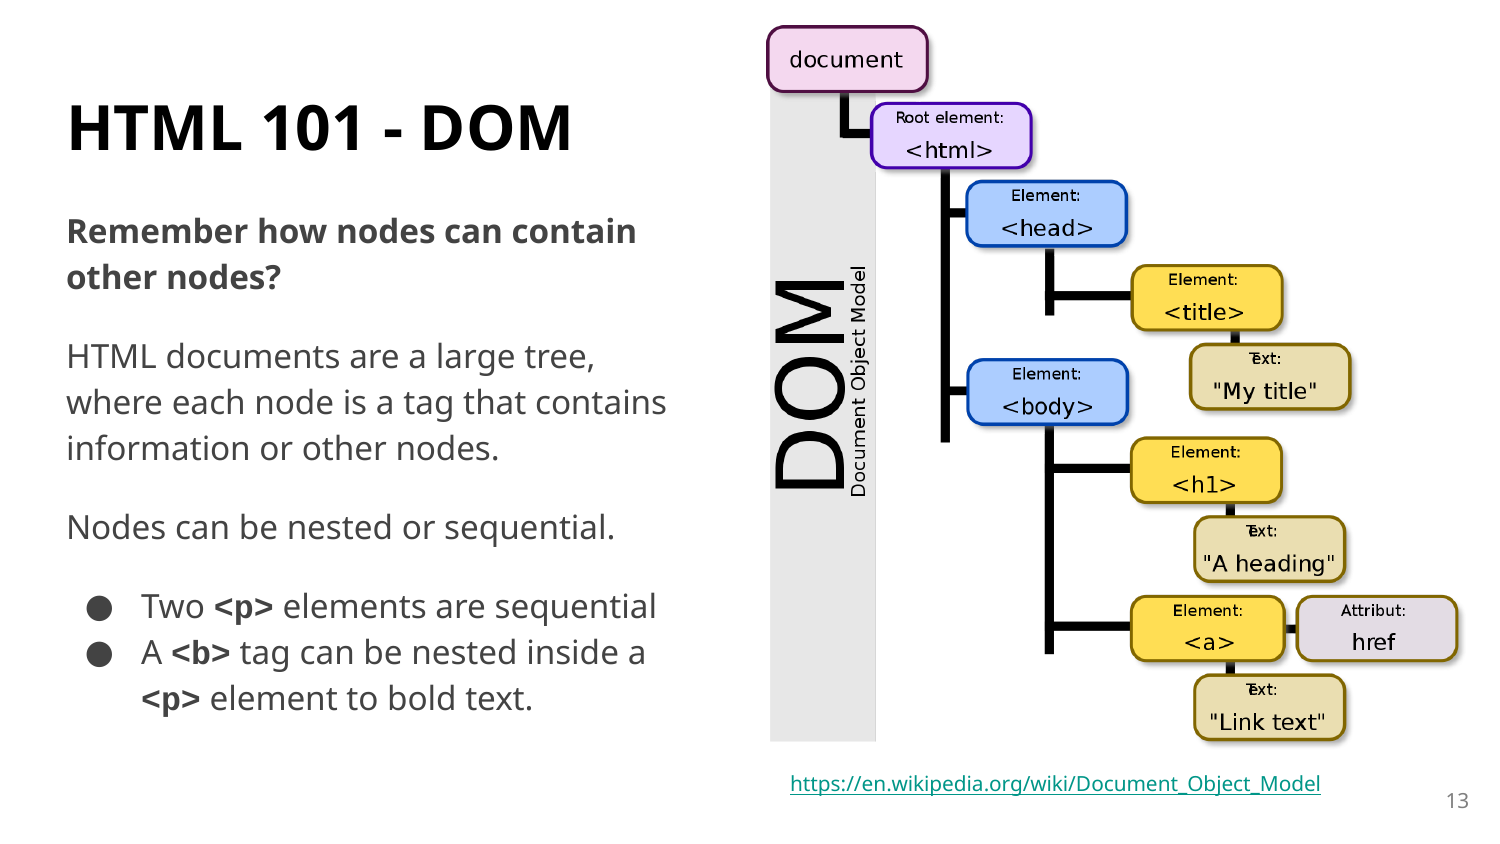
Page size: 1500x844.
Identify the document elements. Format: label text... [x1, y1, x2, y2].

title HTML 101 - DOM [51, 72, 766, 176]
text_box https://en.wikipedia.org/wiki/Document_Object_Model [775, 756, 1382, 811]
slide_number <number> [1394, 769, 1484, 834]
list Remember how nodes can contain other nodes? HTML documents are a large tree, where each node is a tag that contains information or other nodes. Nodes can be nested or sequential. Two <p> elements are sequential A <b> tag can be nested inside a <p> element to bold text. [51, 189, 705, 750]
picture [766, 25, 1466, 750]
